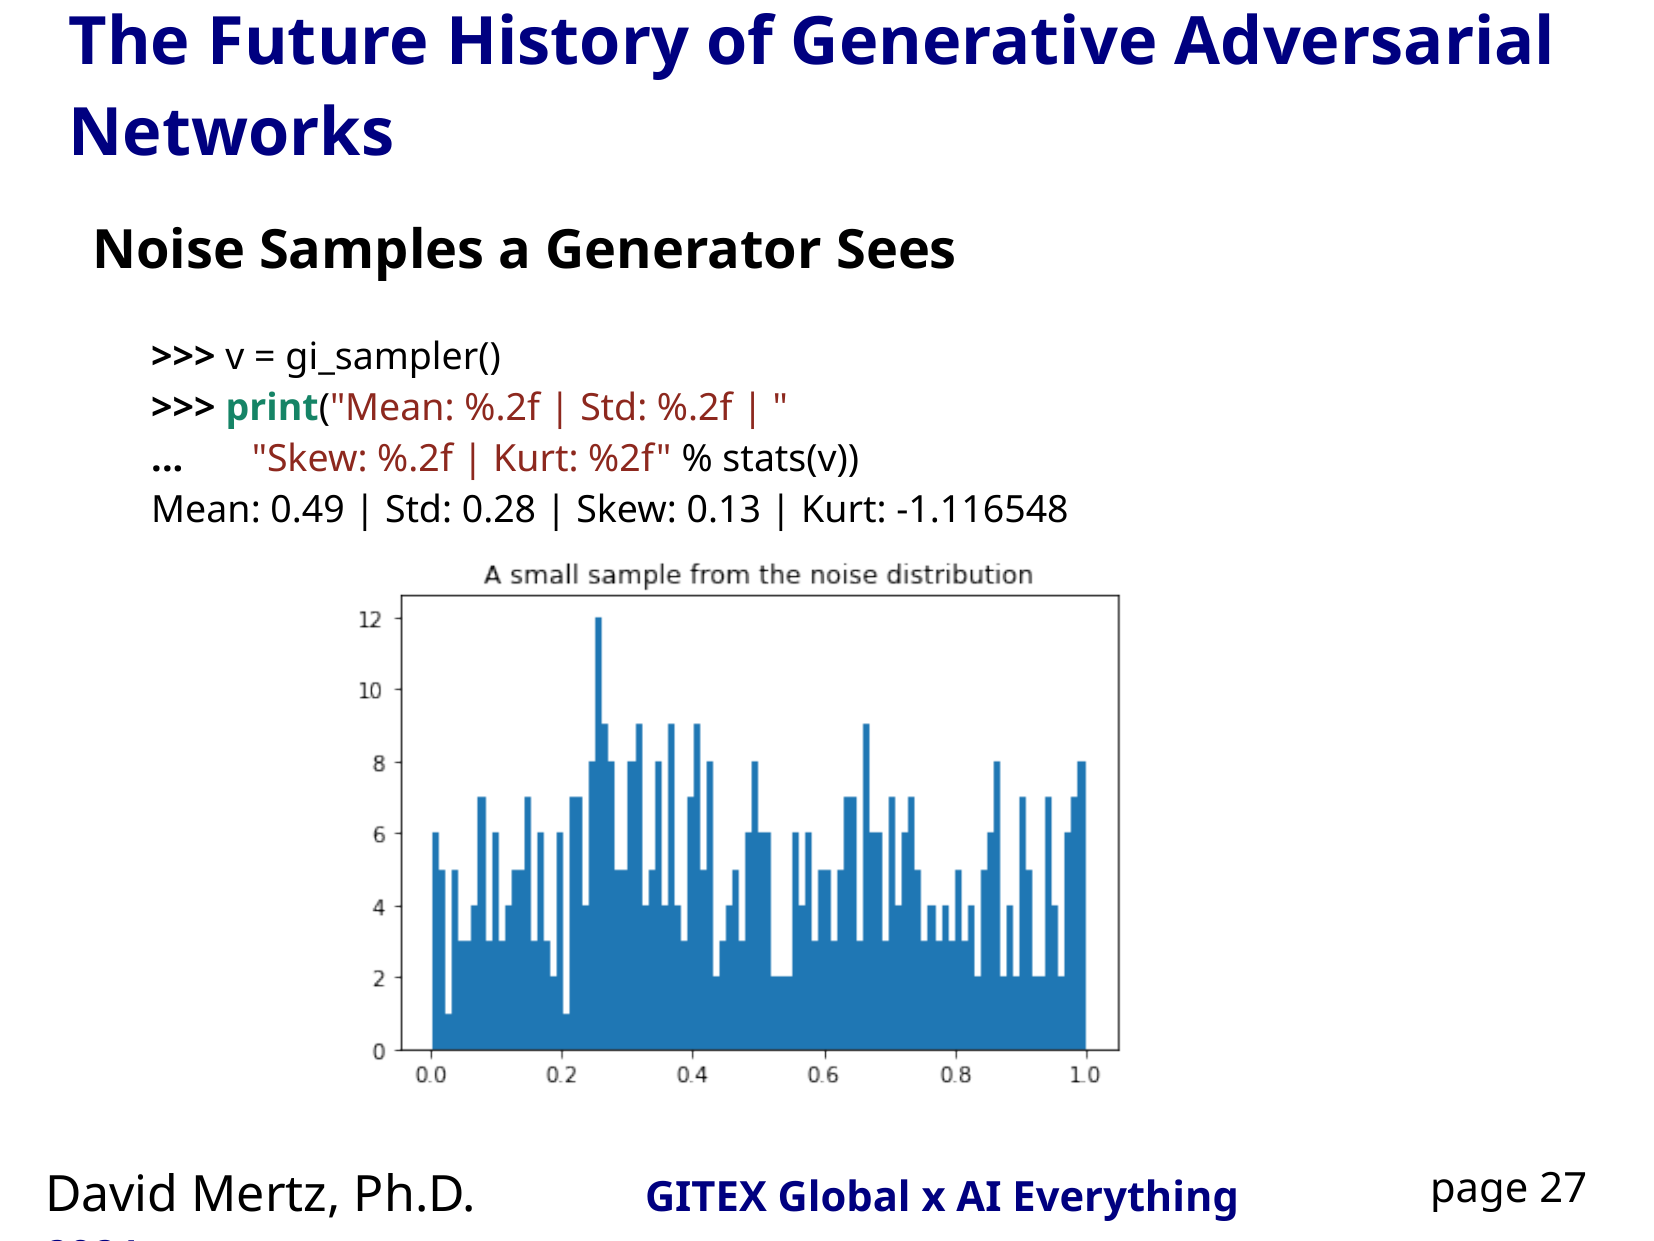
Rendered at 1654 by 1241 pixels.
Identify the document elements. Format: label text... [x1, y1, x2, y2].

picture [343, 549, 1140, 1100]
list Noise Samples a Generator Sees >>> v = gi_sampler() >>> print("Mean: %.2f | Std: %.2f | " ... "Skew: %.2f | Kurt: %2f" % stats(v)) Mean: 0.49 | Std: 0.28 | Skew: 0.13 | Kurt: -1.116548 [92, 210, 1561, 511]
